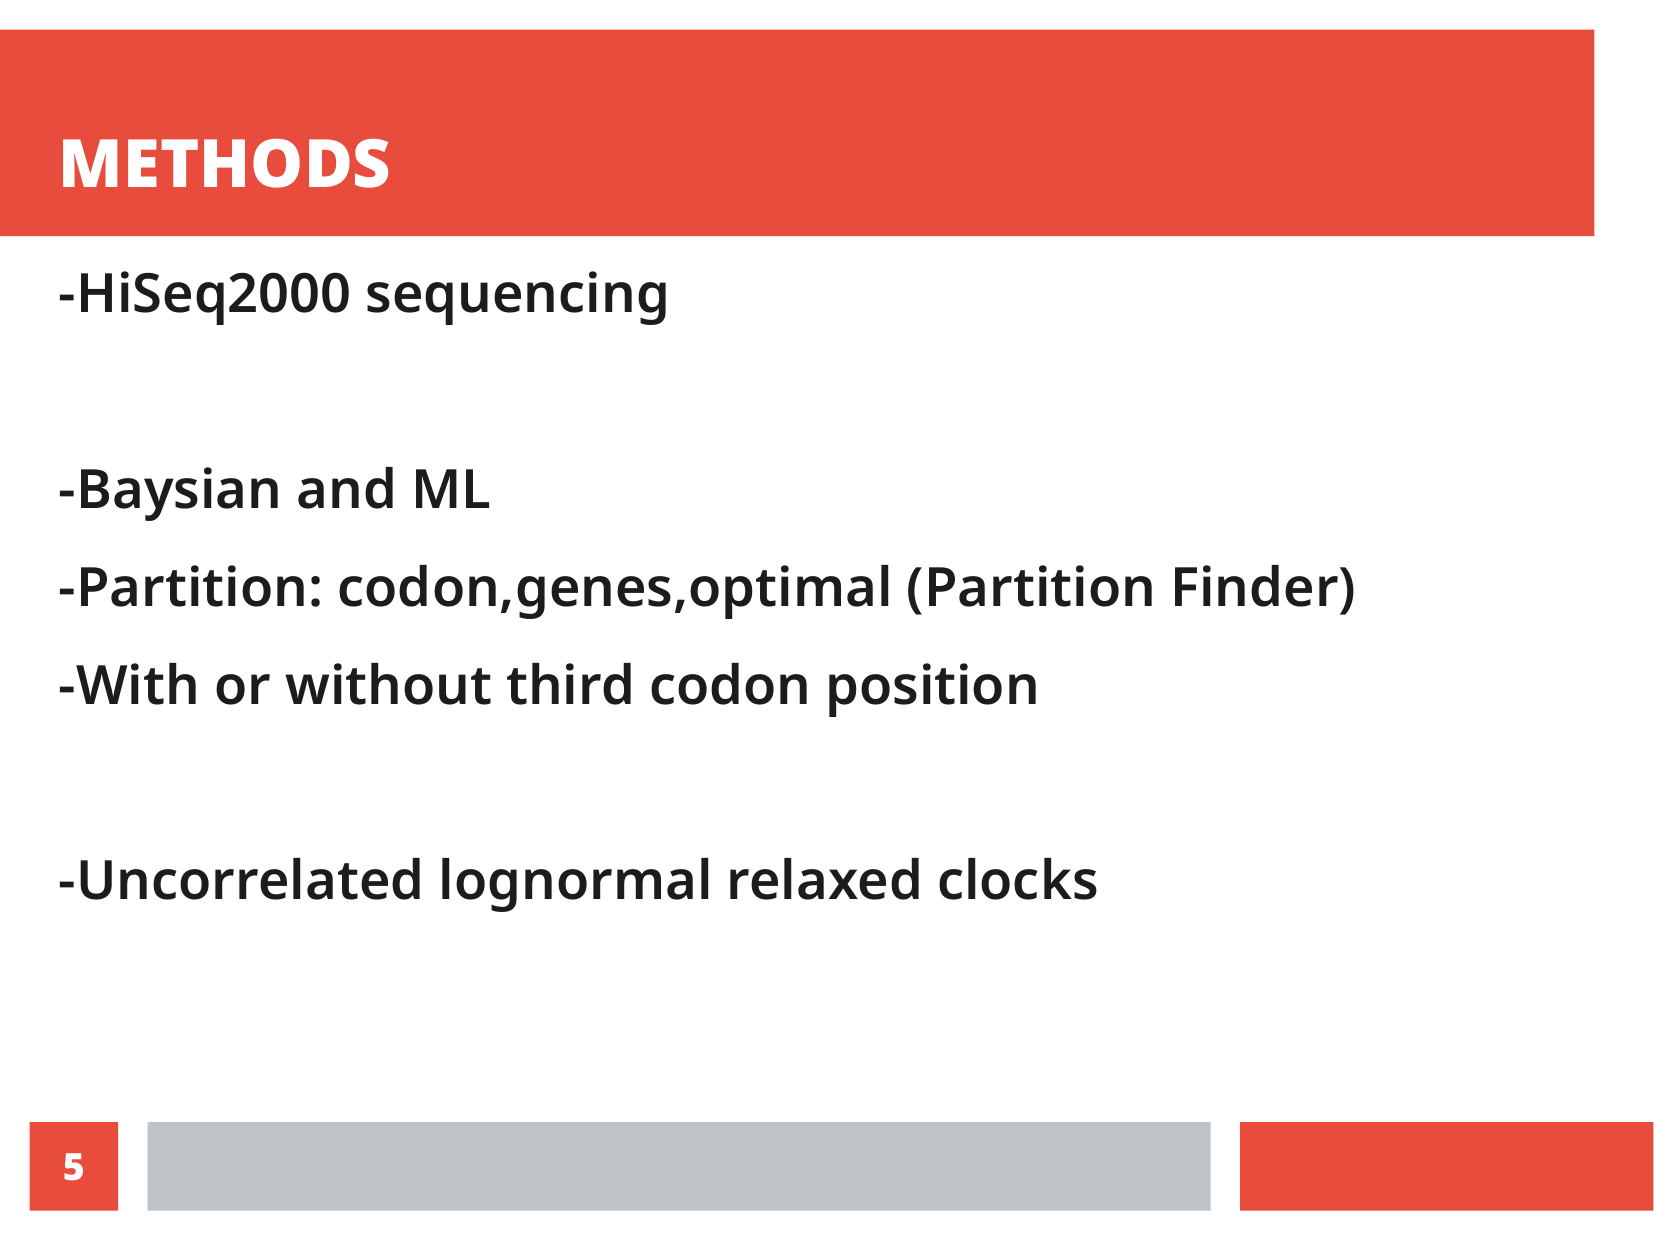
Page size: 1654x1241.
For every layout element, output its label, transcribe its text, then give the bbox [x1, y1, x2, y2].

list -HiSeq2000 sequencing -Baysian and ML -Partition: codon,genes,optimal (Partition Finder) -With or without third codon position -Uncorrelated lognormal relaxed clocks [59, 255, 1565, 1093]
title METHODS [59, 59, 1595, 207]
